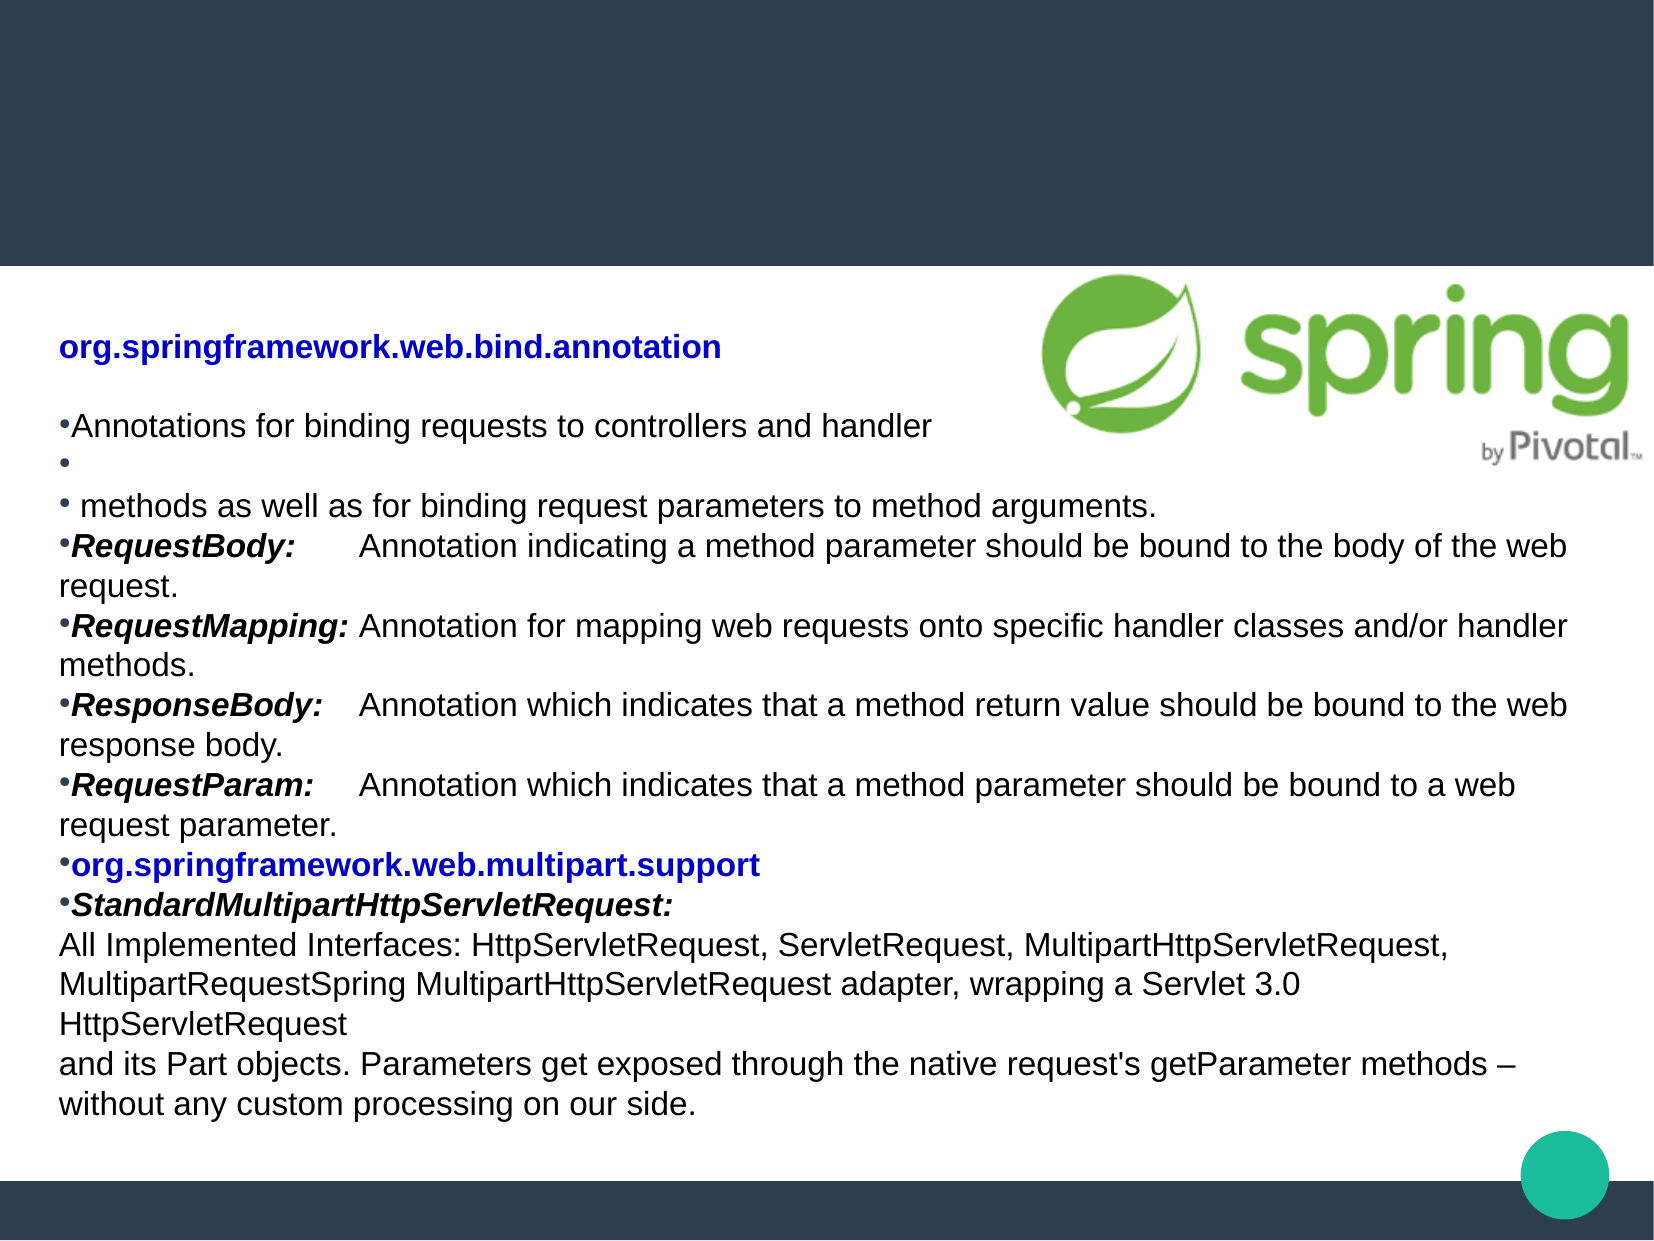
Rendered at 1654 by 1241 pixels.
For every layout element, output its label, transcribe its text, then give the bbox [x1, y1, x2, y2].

picture [1035, 269, 1651, 470]
list org.springframework.web.bind.annotation Annotations for binding requests to controllers and handler methods as well as for binding request parameters to method arguments. RequestBody: Annotation indicating a method parameter should be bound to the body of the web request. RequestMapping: Annotation for mapping web requests onto specific handler classes and/or handler methods. ResponseBody: Annotation which indicates that a method return value should be bound to the web response body. RequestParam: Annotation which indicates that a method parameter should be bound to a web request parameter. org.springframework.web.multipart.support StandardMultipartHttpServletRequest: All Implemented Interfaces: HttpServletRequest, ServletRequest, MultipartHttpServletRequest, MultipartRequestSpring MultipartHttpServletRequest adapter, wrapping a Servlet 3.0 HttpServletRequest and its Part objects. Parameters get exposed through the native request's getParameter methods – without any custom processing on our side. [59, 324, 1595, 1152]
